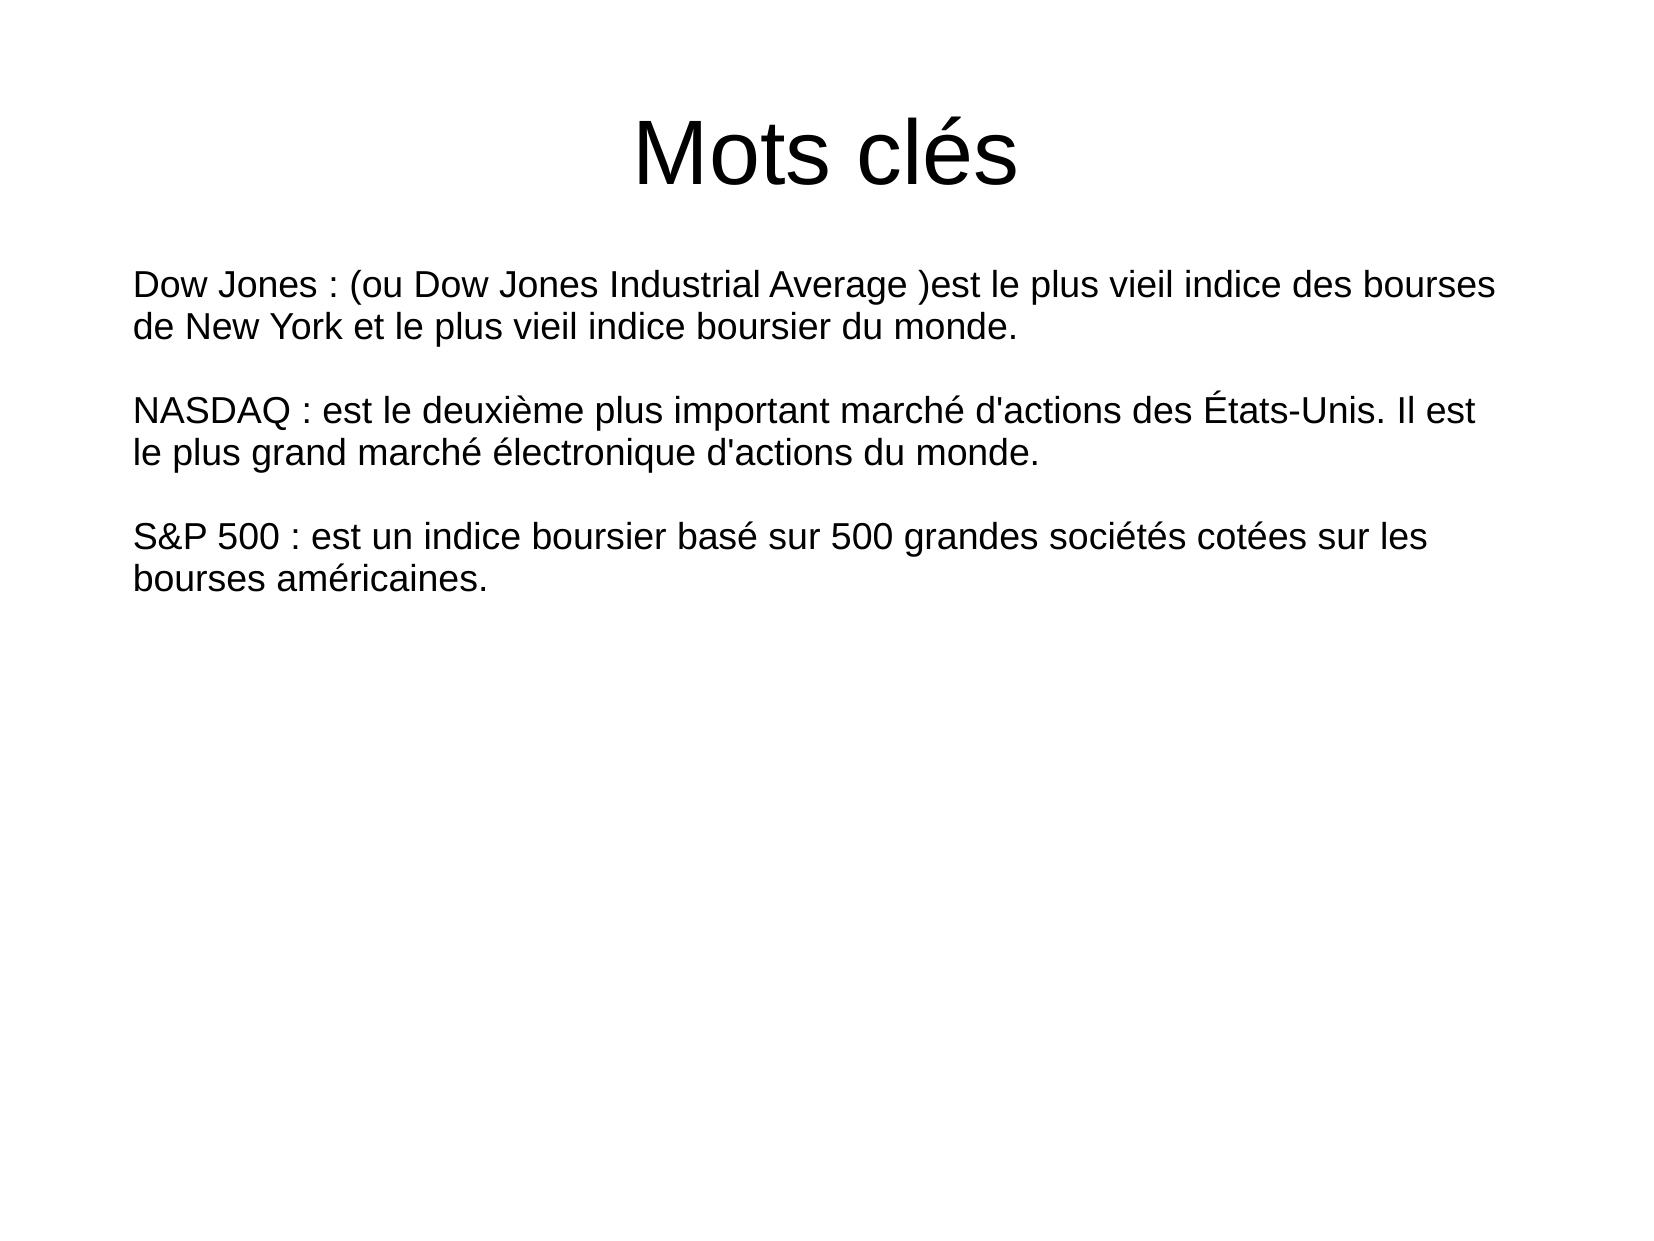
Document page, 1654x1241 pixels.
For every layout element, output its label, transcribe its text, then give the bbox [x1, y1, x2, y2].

title Mots clés [82, 49, 1571, 257]
text_box Dow Jones : (ou Dow Jones Industrial Average )est le plus vieil indice des bourses de New York et le plus vieil indice boursier du monde. NASDAQ : est le deuxième plus important marché d'actions des États-Unis. Il est le plus grand marché électronique d'actions du monde. S&P 500 : est un indice boursier basé sur 500 grandes sociétés cotées sur les bourses américaines. [118, 256, 1524, 692]
